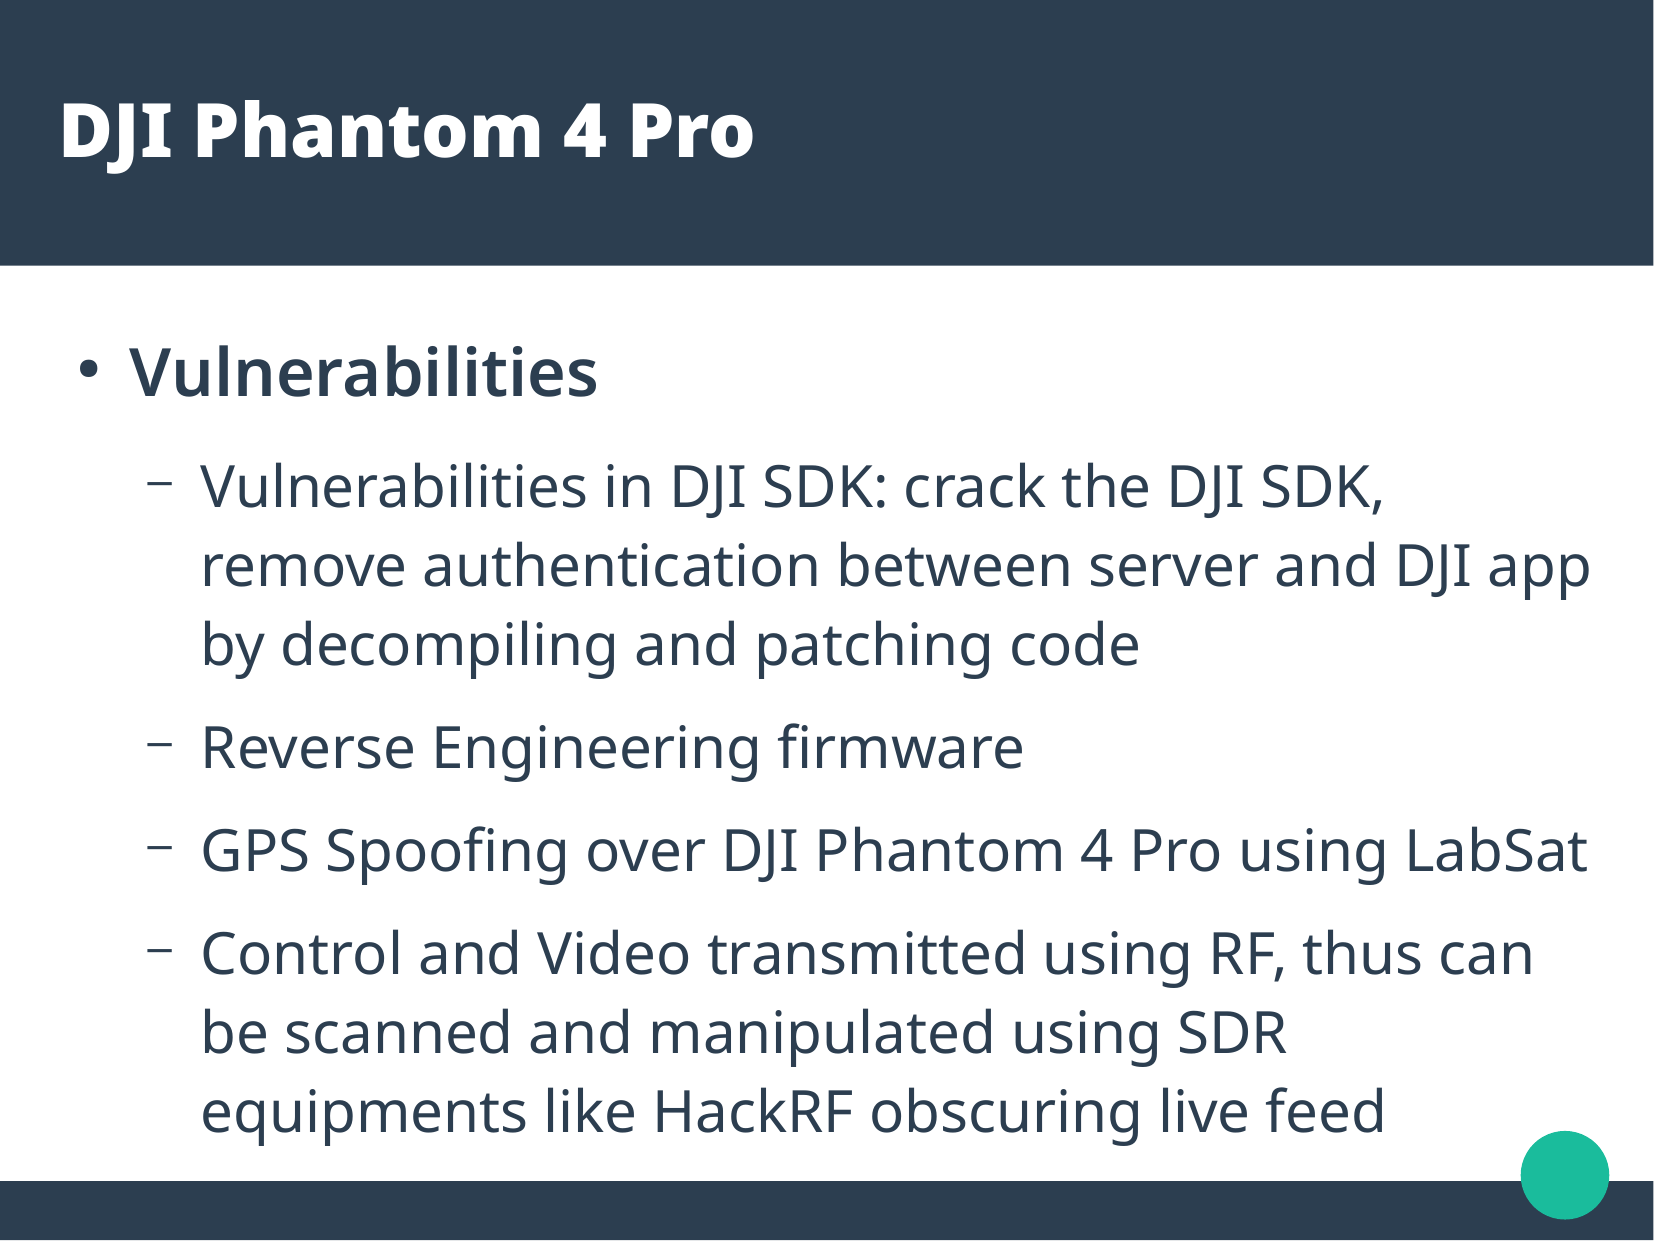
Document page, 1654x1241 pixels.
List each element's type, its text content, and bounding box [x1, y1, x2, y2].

title DJI Phantom 4 Pro [59, 49, 1595, 207]
list Vulnerabilities Vulnerabilities in DJI SDK: crack the DJI SDK, remove authentication between server and DJI app by decompiling and patching code Reverse Engineering firmware GPS Spoofing over DJI Phantom 4 Pro using LabSat Control and Video transmitted using RF, thus can be scanned and manipulated using SDR equipments like HackRF obscuring live feed [59, 324, 1595, 1152]
